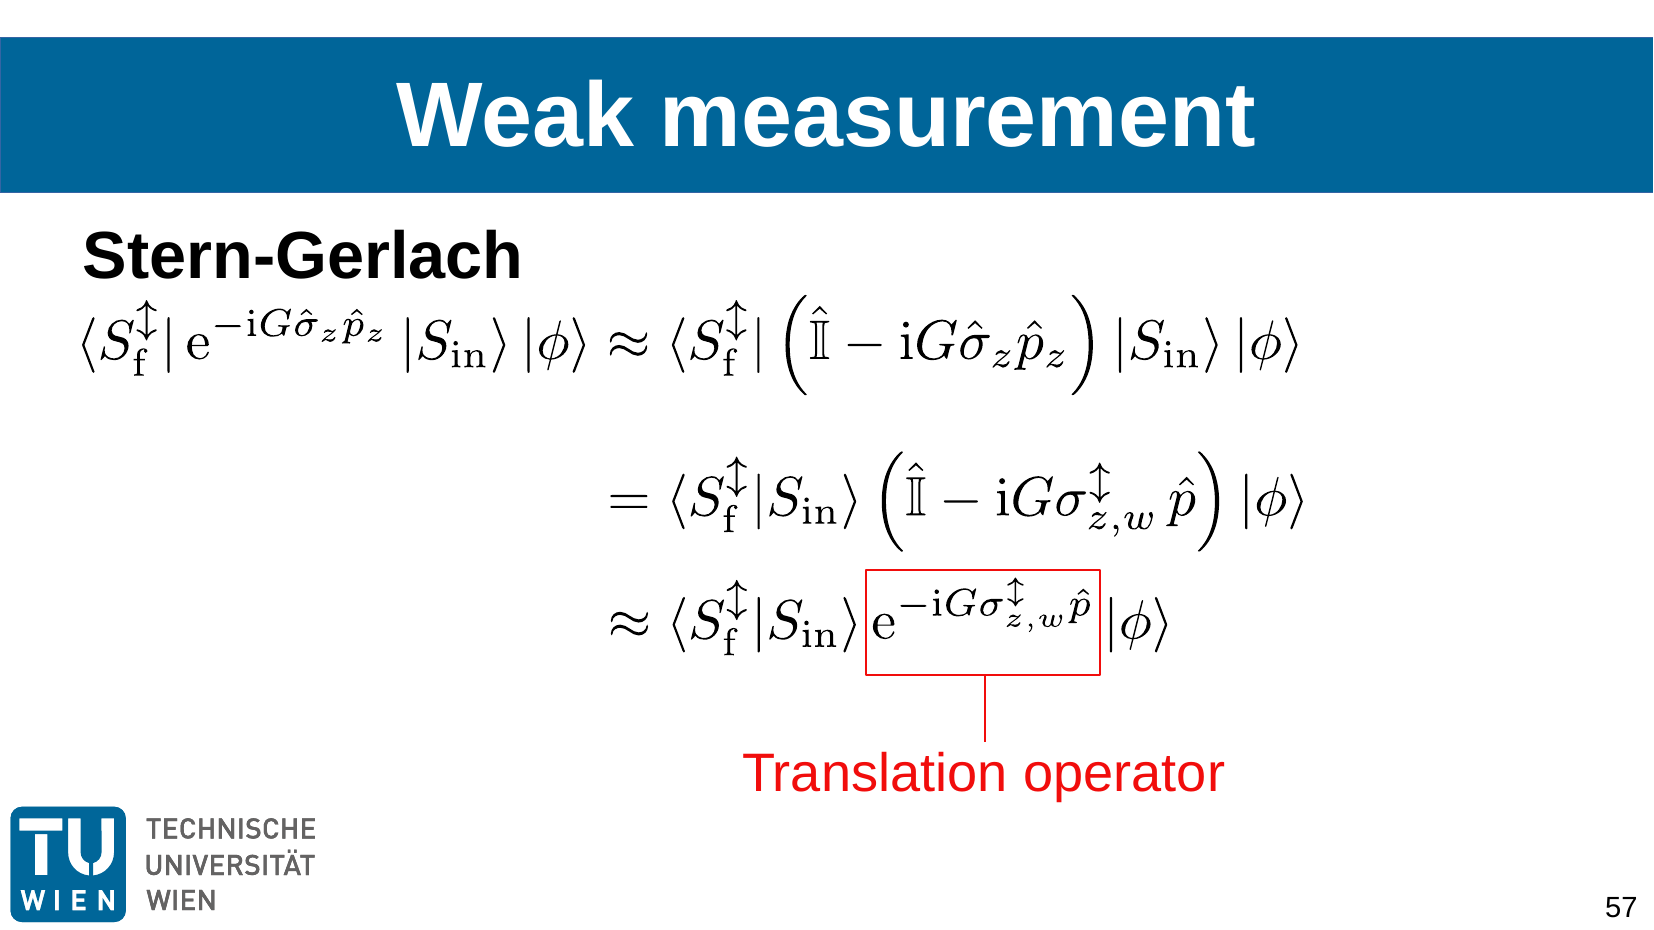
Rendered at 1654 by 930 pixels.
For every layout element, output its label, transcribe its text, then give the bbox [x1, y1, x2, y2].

picture [600, 570, 1185, 675]
picture [600, 443, 1320, 555]
title Weak measurement [0, 37, 1653, 193]
list Stern-Gerlach [82, 217, 1571, 301]
text_box Translation operator [727, 735, 1241, 811]
picture [75, 290, 1515, 405]
